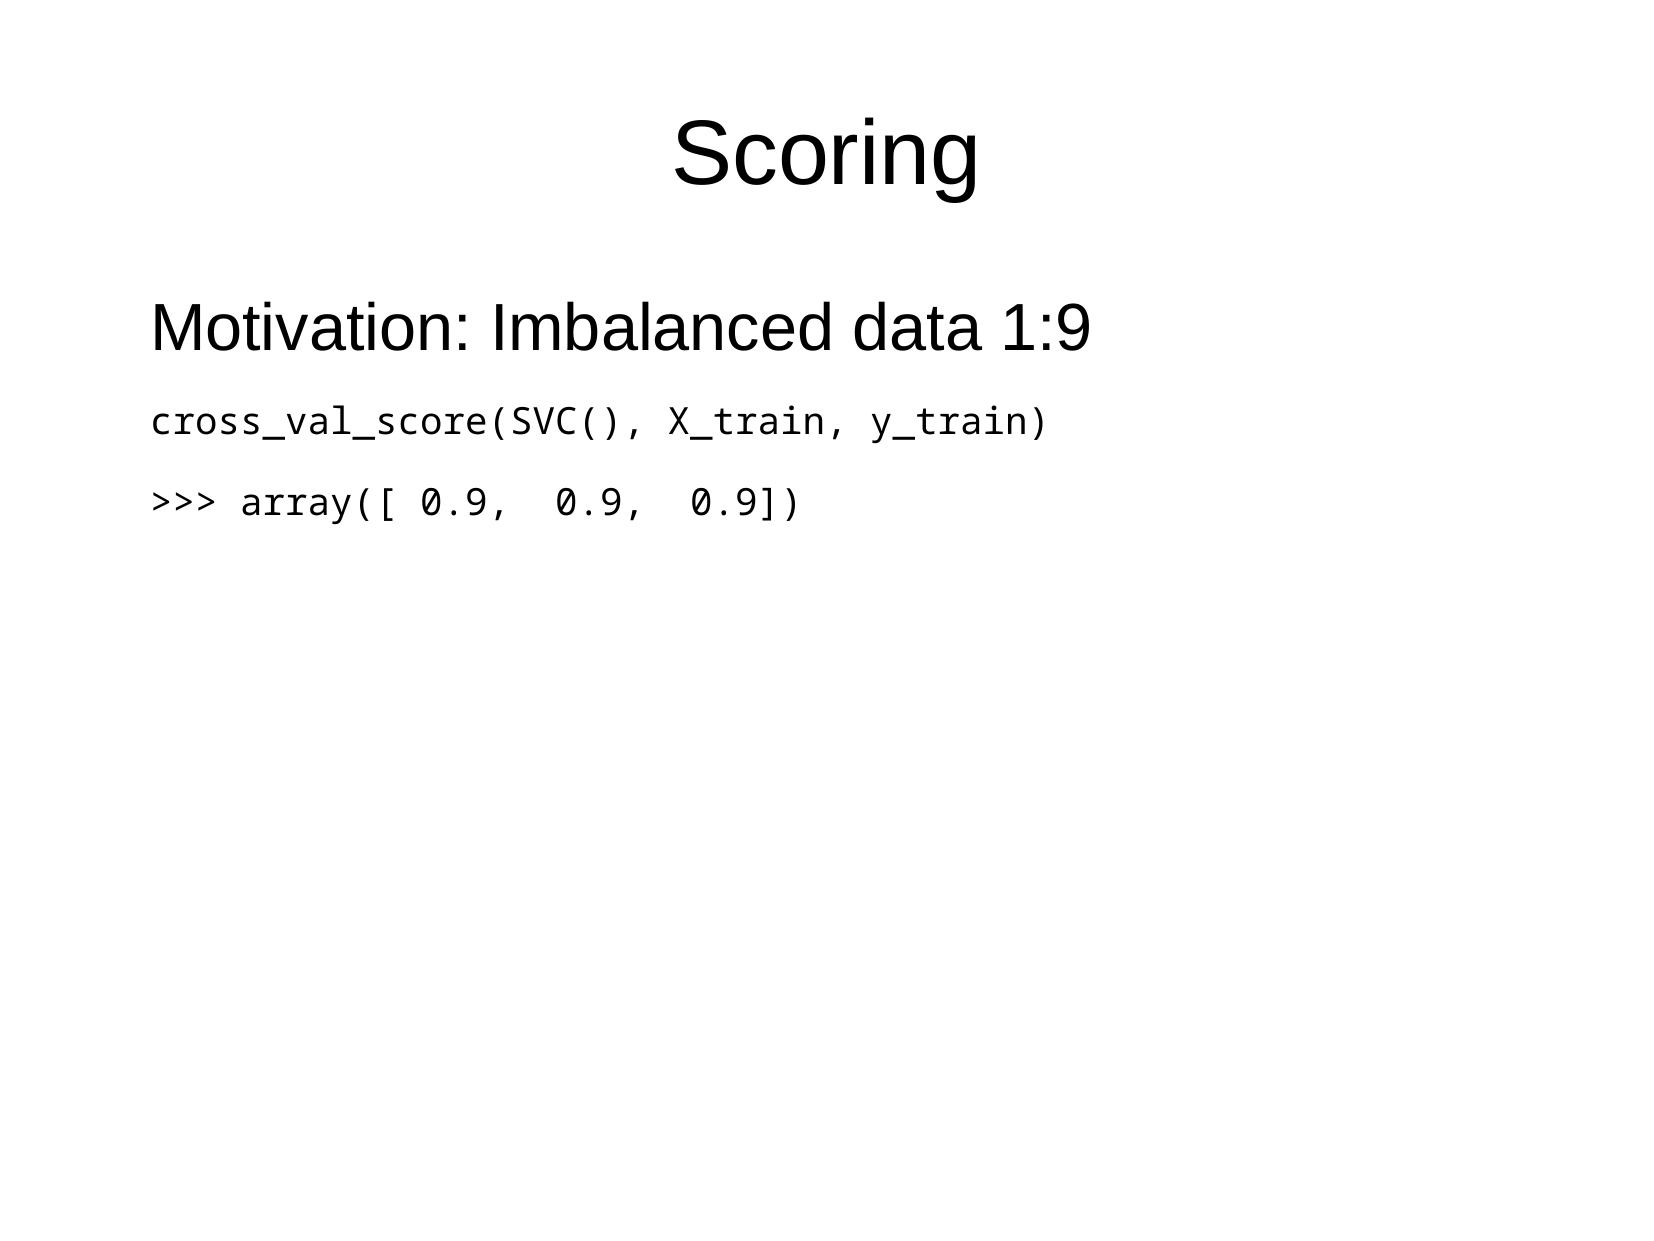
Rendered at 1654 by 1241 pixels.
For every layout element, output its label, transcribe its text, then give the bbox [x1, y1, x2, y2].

list Motivation: Imbalanced data 1:9 cross_val_score(SVC(), X_train, y_train) >>> array([ 0.9, 0.9, 0.9]) [150, 290, 1516, 1021]
title Scoring [82, 49, 1571, 257]
